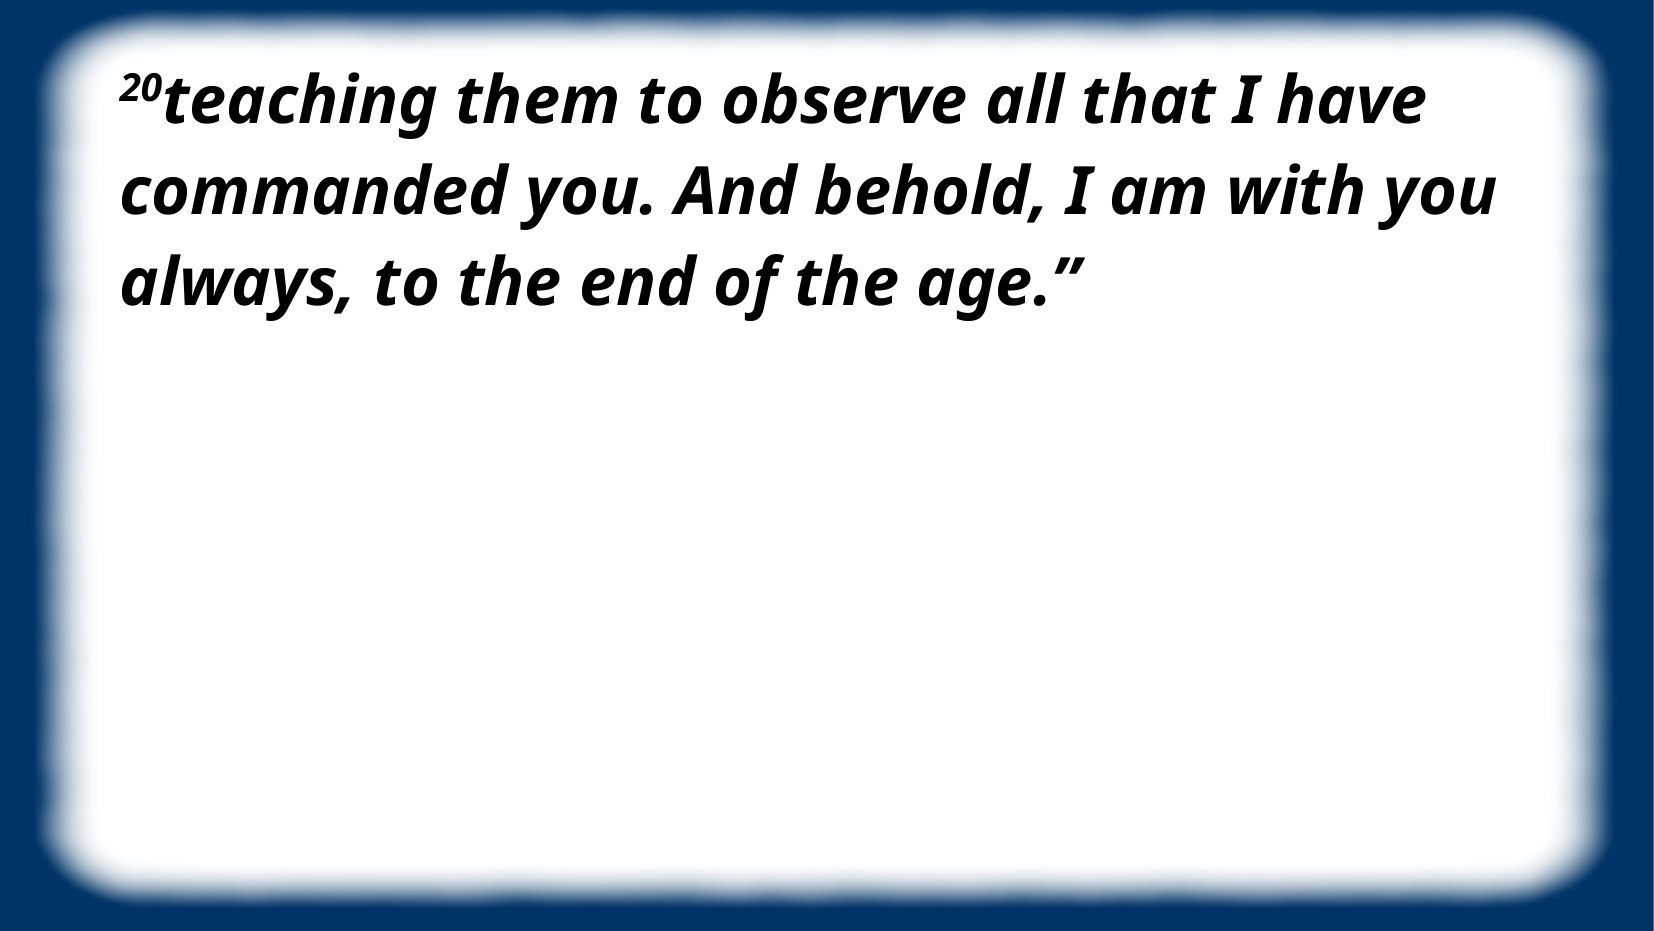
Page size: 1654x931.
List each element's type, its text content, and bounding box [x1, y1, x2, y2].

picture [0, 0, 1654, 931]
text_box 20teaching them to observe all that I have commanded you. And behold, I am with you always, to the end of the age.” [105, 45, 1546, 415]
